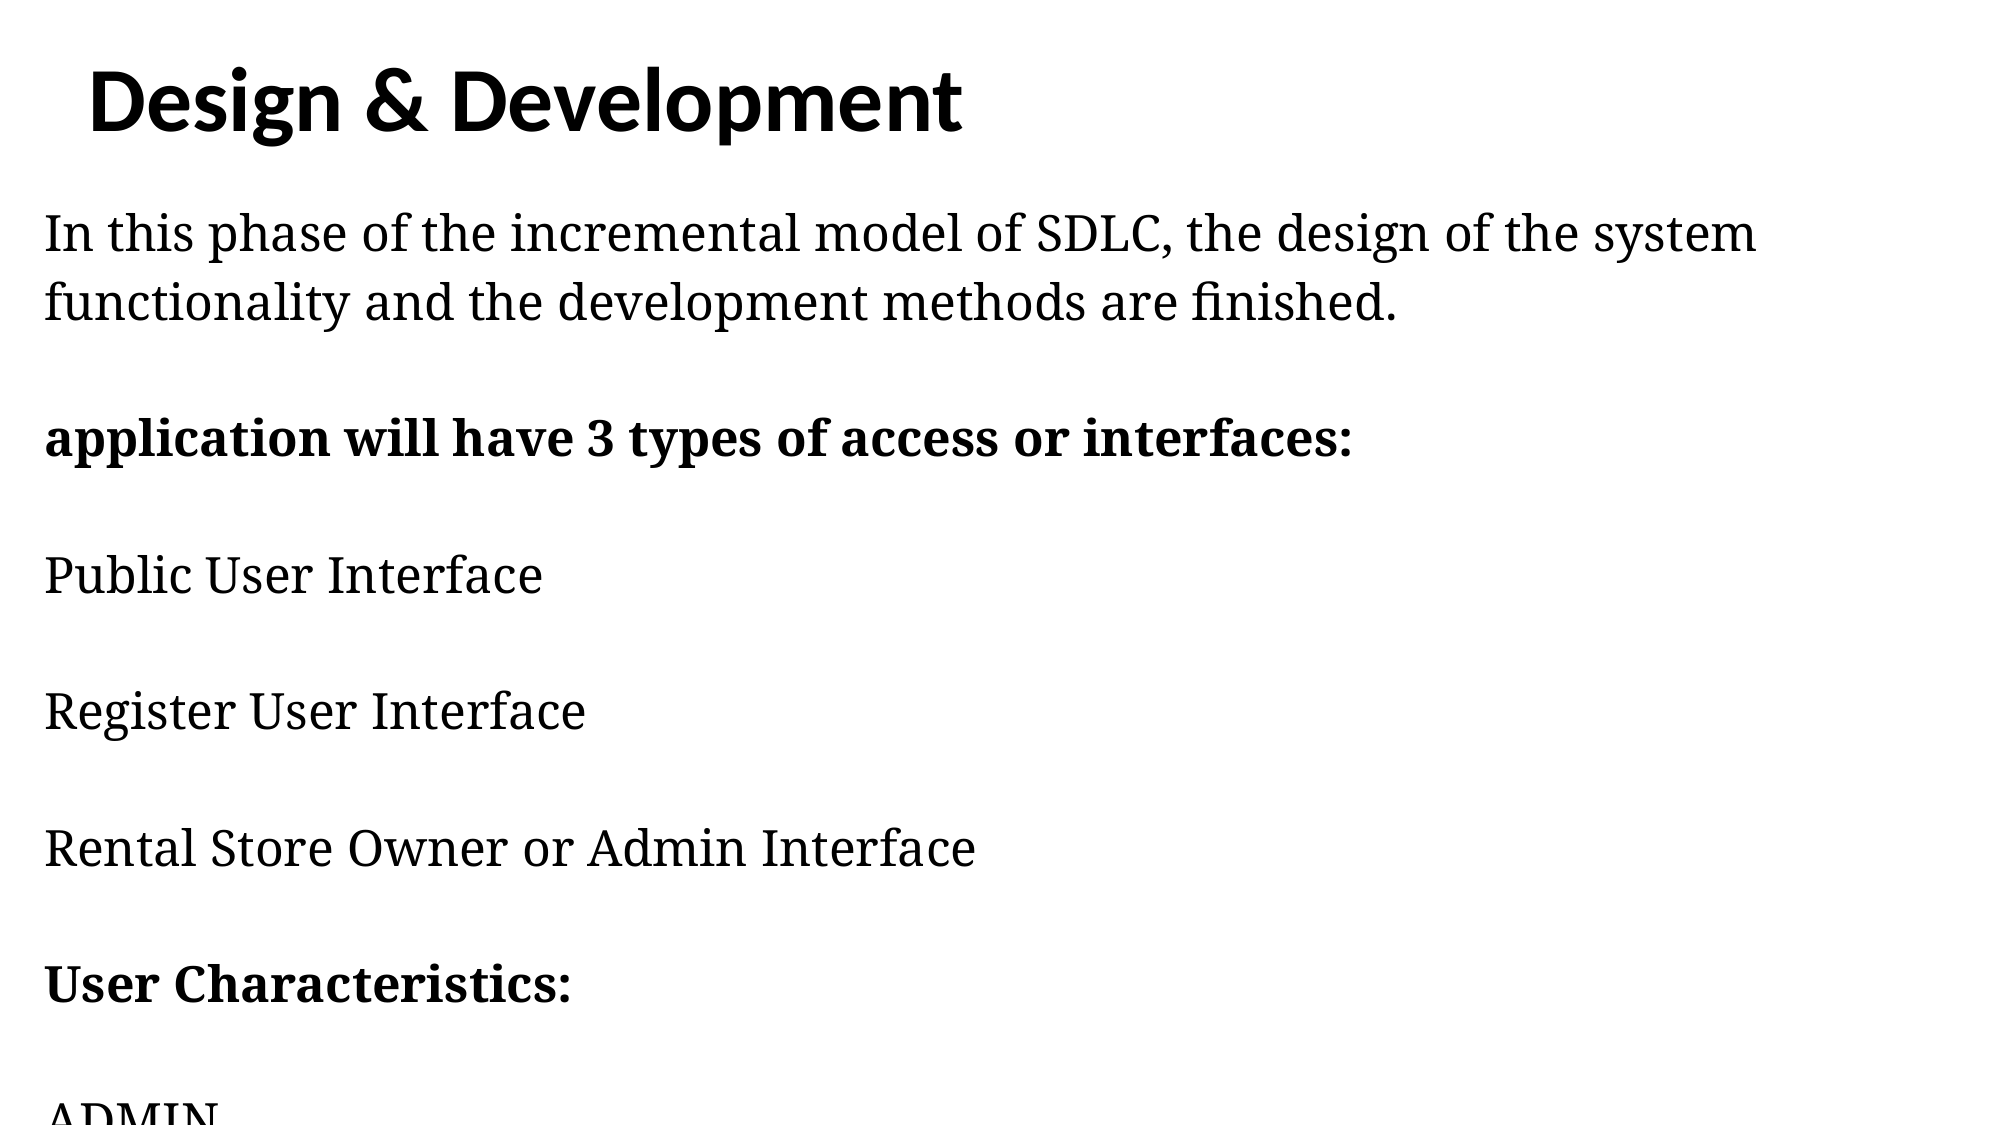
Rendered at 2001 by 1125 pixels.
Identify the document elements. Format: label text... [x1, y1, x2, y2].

text_box In this phase of the incremental model of SDLC, the design of the system functionality and the development methods are finished. application will have 3 types of access or interfaces: Public User Interface Register User Interface Rental Store Owner or Admin Interface User Characteristics: ADMIN TOY COMPANY ADMIN USER [29, 190, 2000, 1125]
title Design & Development [88, 0, 1814, 190]
